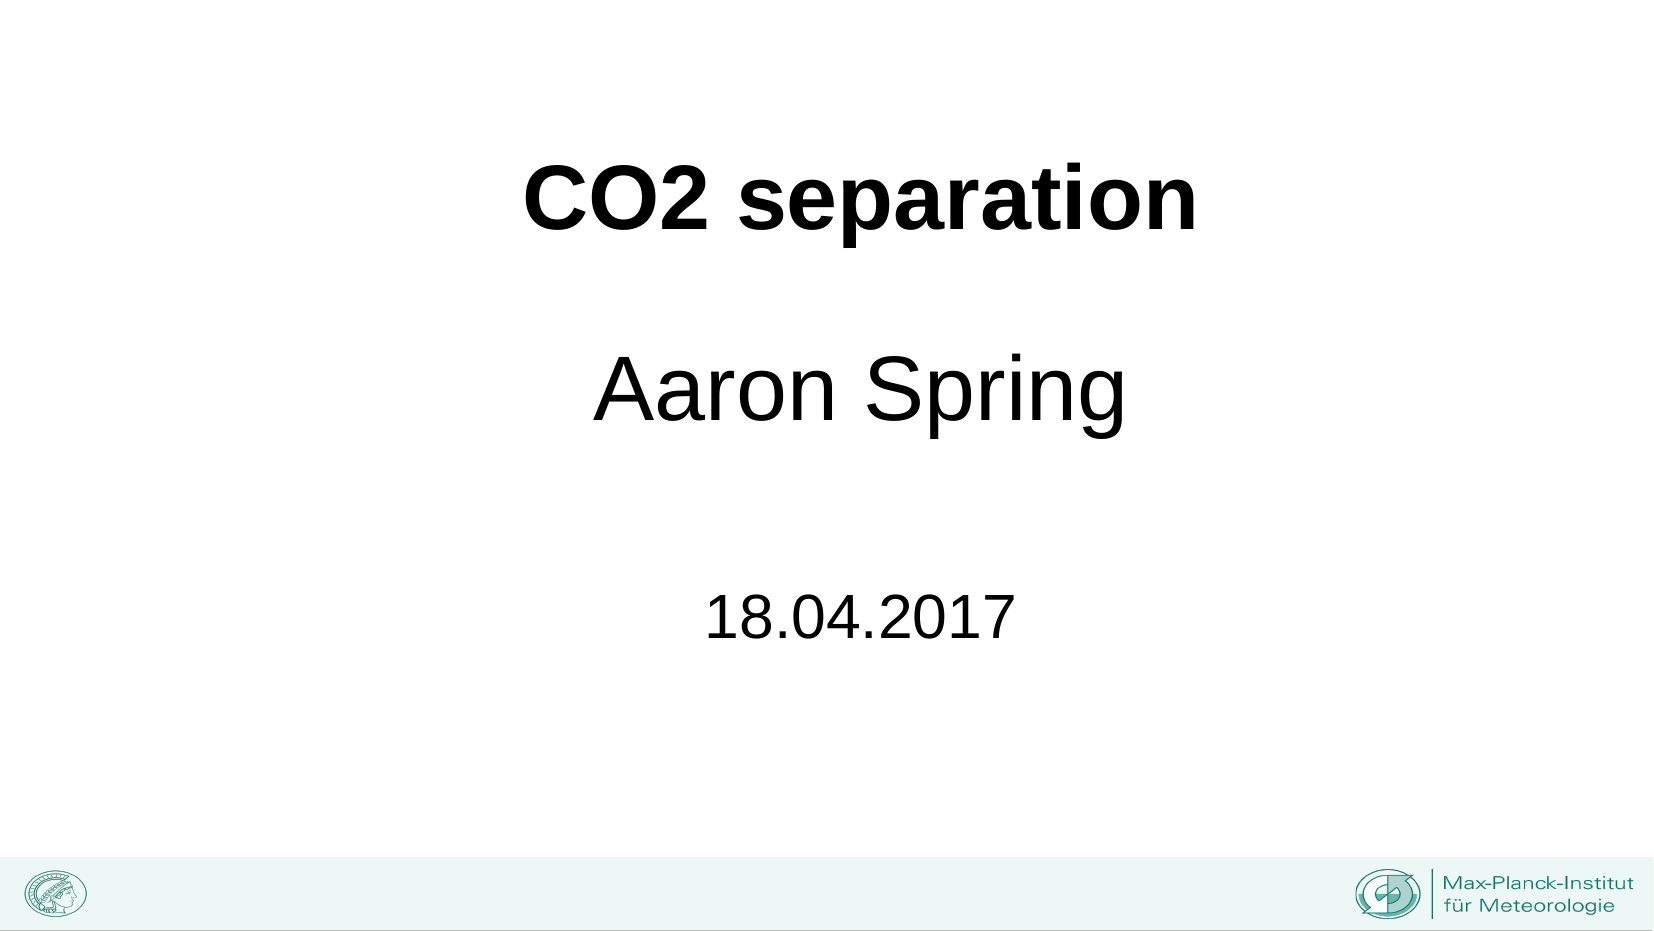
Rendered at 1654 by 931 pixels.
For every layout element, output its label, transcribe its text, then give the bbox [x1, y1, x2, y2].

text_box 18.04.2017 [282, 568, 1440, 745]
title CO2 separation [220, 93, 1502, 293]
subtitle Aaron Spring [282, 321, 1440, 445]
